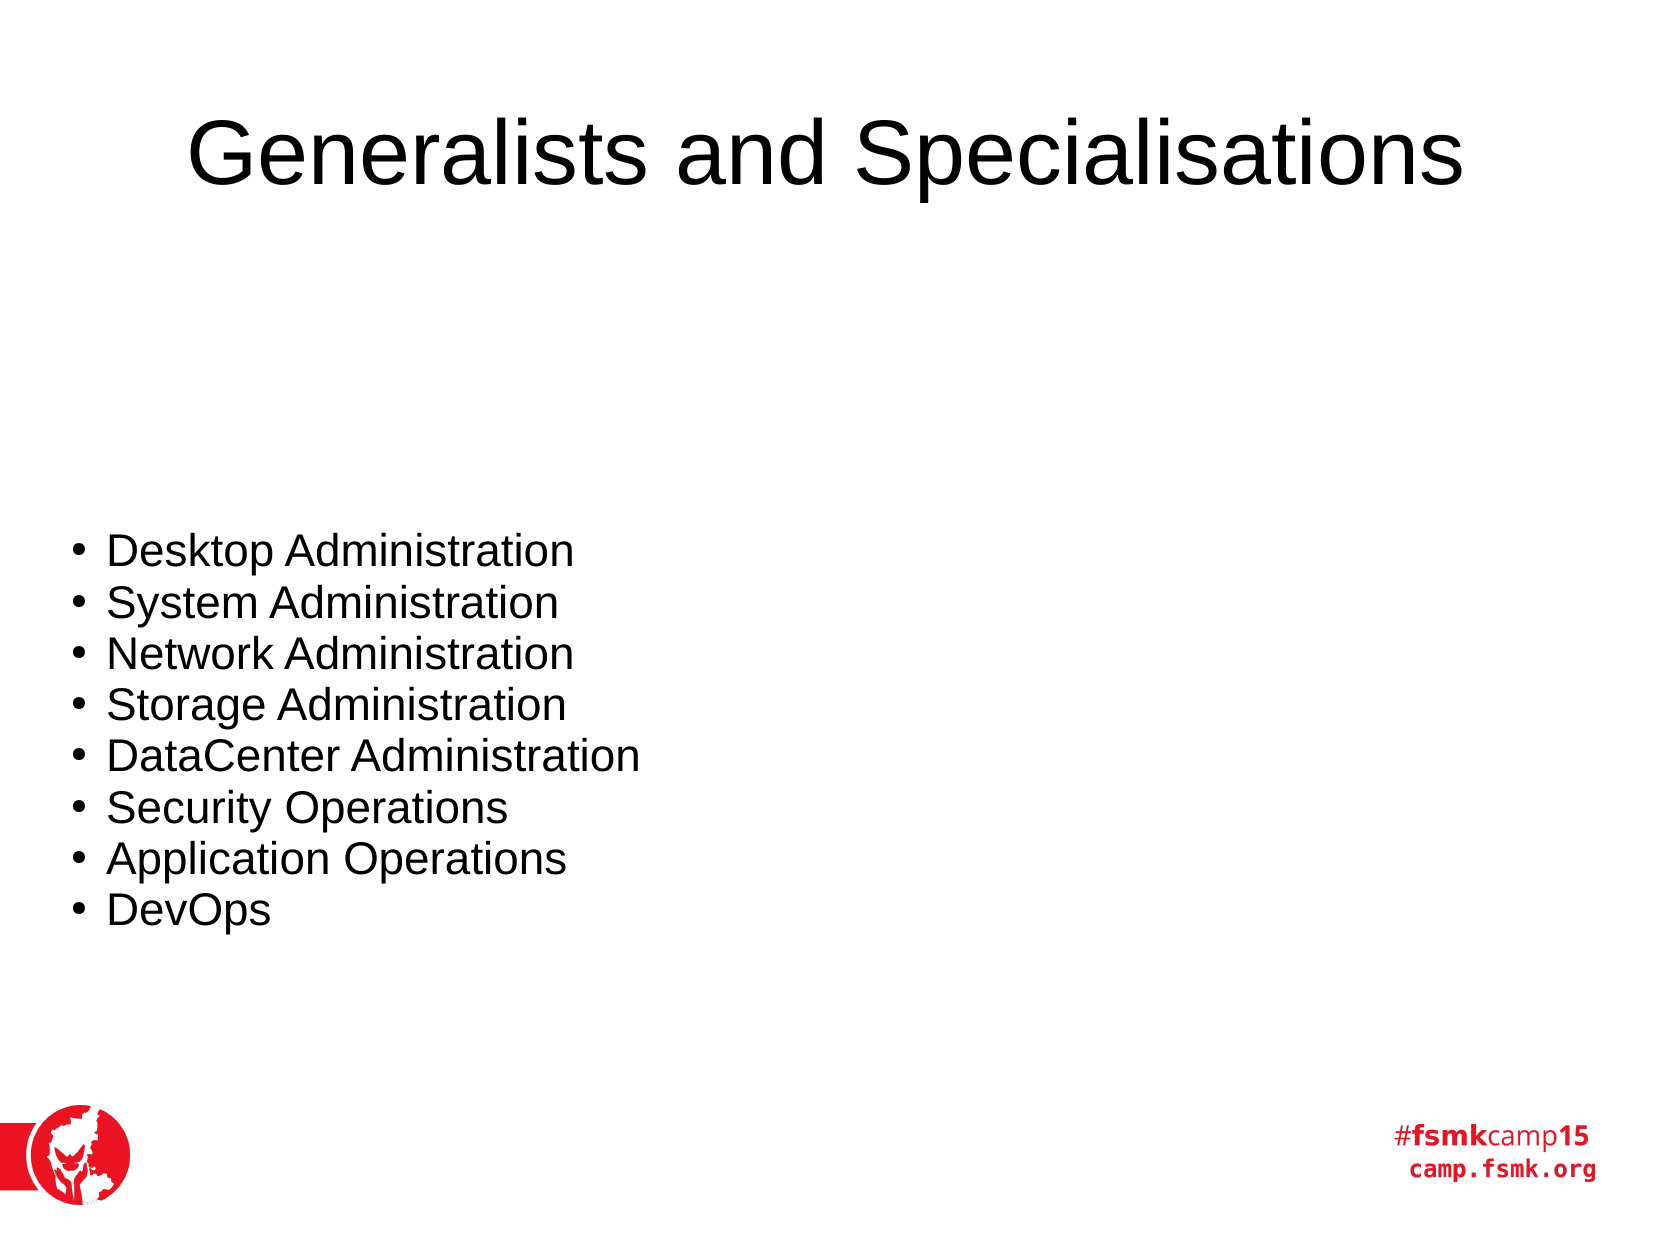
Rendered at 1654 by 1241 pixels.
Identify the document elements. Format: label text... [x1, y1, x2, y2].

subtitle Desktop Administration System Administration Network Administration Storage Administration DataCenter Administration Security Operations Application Operations DevOps [70, 283, 1477, 1075]
title Generalists and Specialisations [82, 49, 1571, 257]
picture [0, 1105, 130, 1205]
picture [1394, 1124, 1595, 1182]
